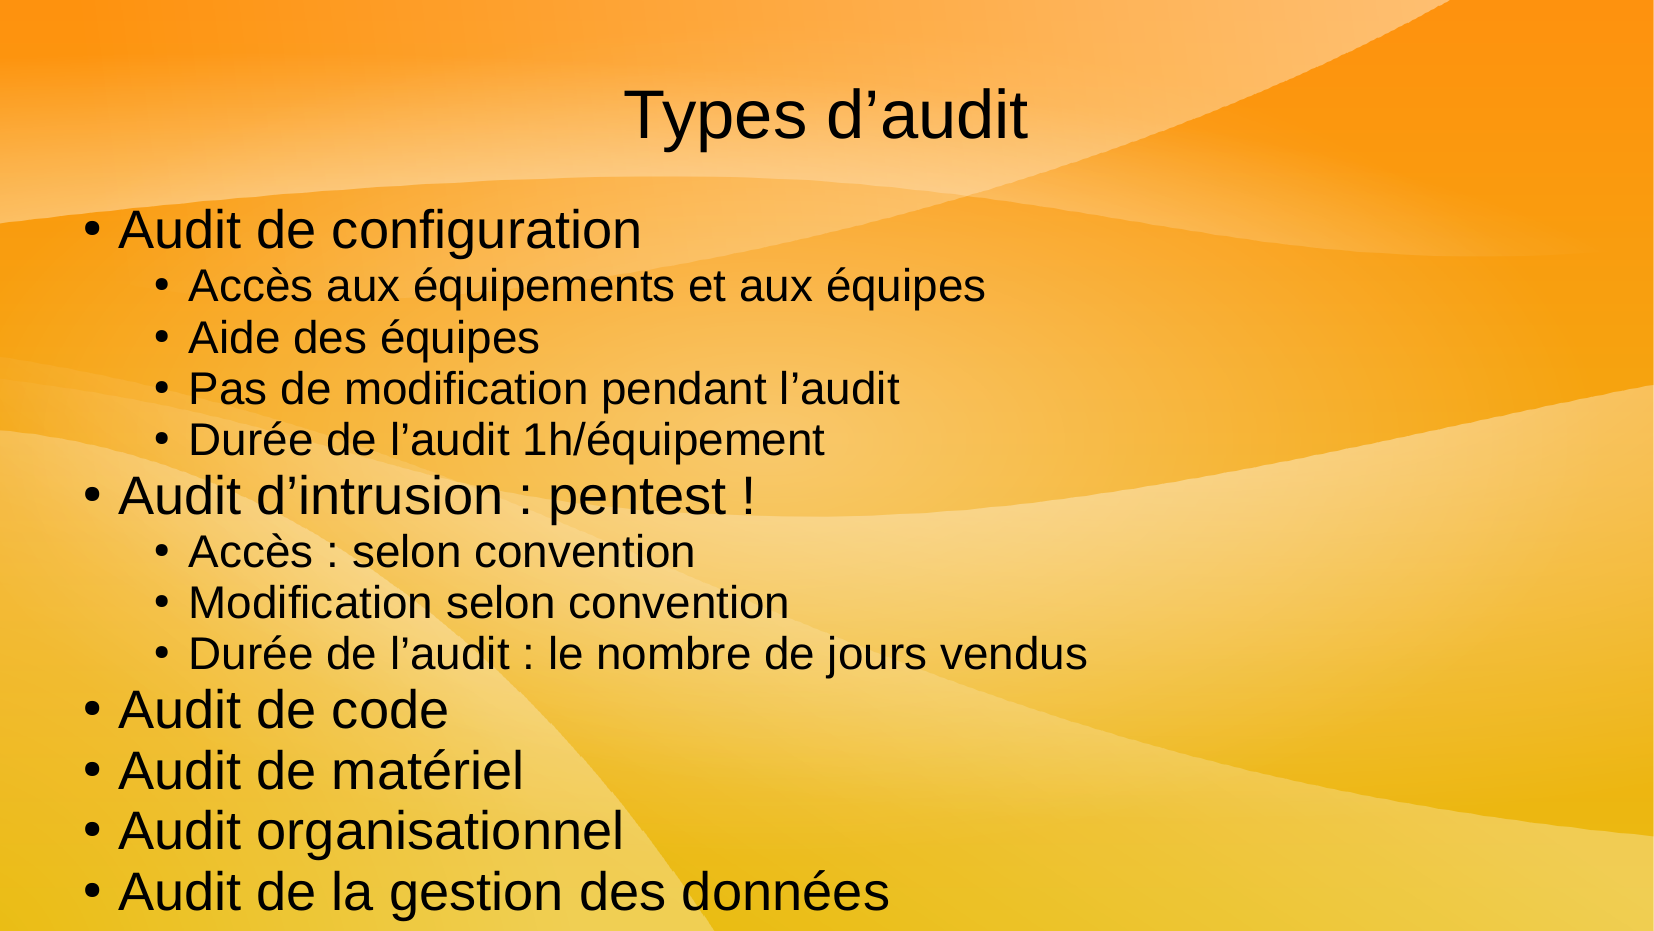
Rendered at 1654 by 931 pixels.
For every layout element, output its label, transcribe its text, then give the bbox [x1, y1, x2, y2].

subtitle Audit de configuration Accès aux équipements et aux équipes Aide des équipes Pas de modification pendant l’audit Durée de l’audit 1h/équipement Audit d’intrusion : pentest ! Accès : selon convention Modification selon convention Durée de l’audit : le nombre de jours vendus Audit de code Audit de matériel Audit organisationnel Audit de la gestion des données [82, 199, 1571, 922]
title Types d’audit [82, 37, 1571, 193]
picture [0, 0, 1654, 931]
